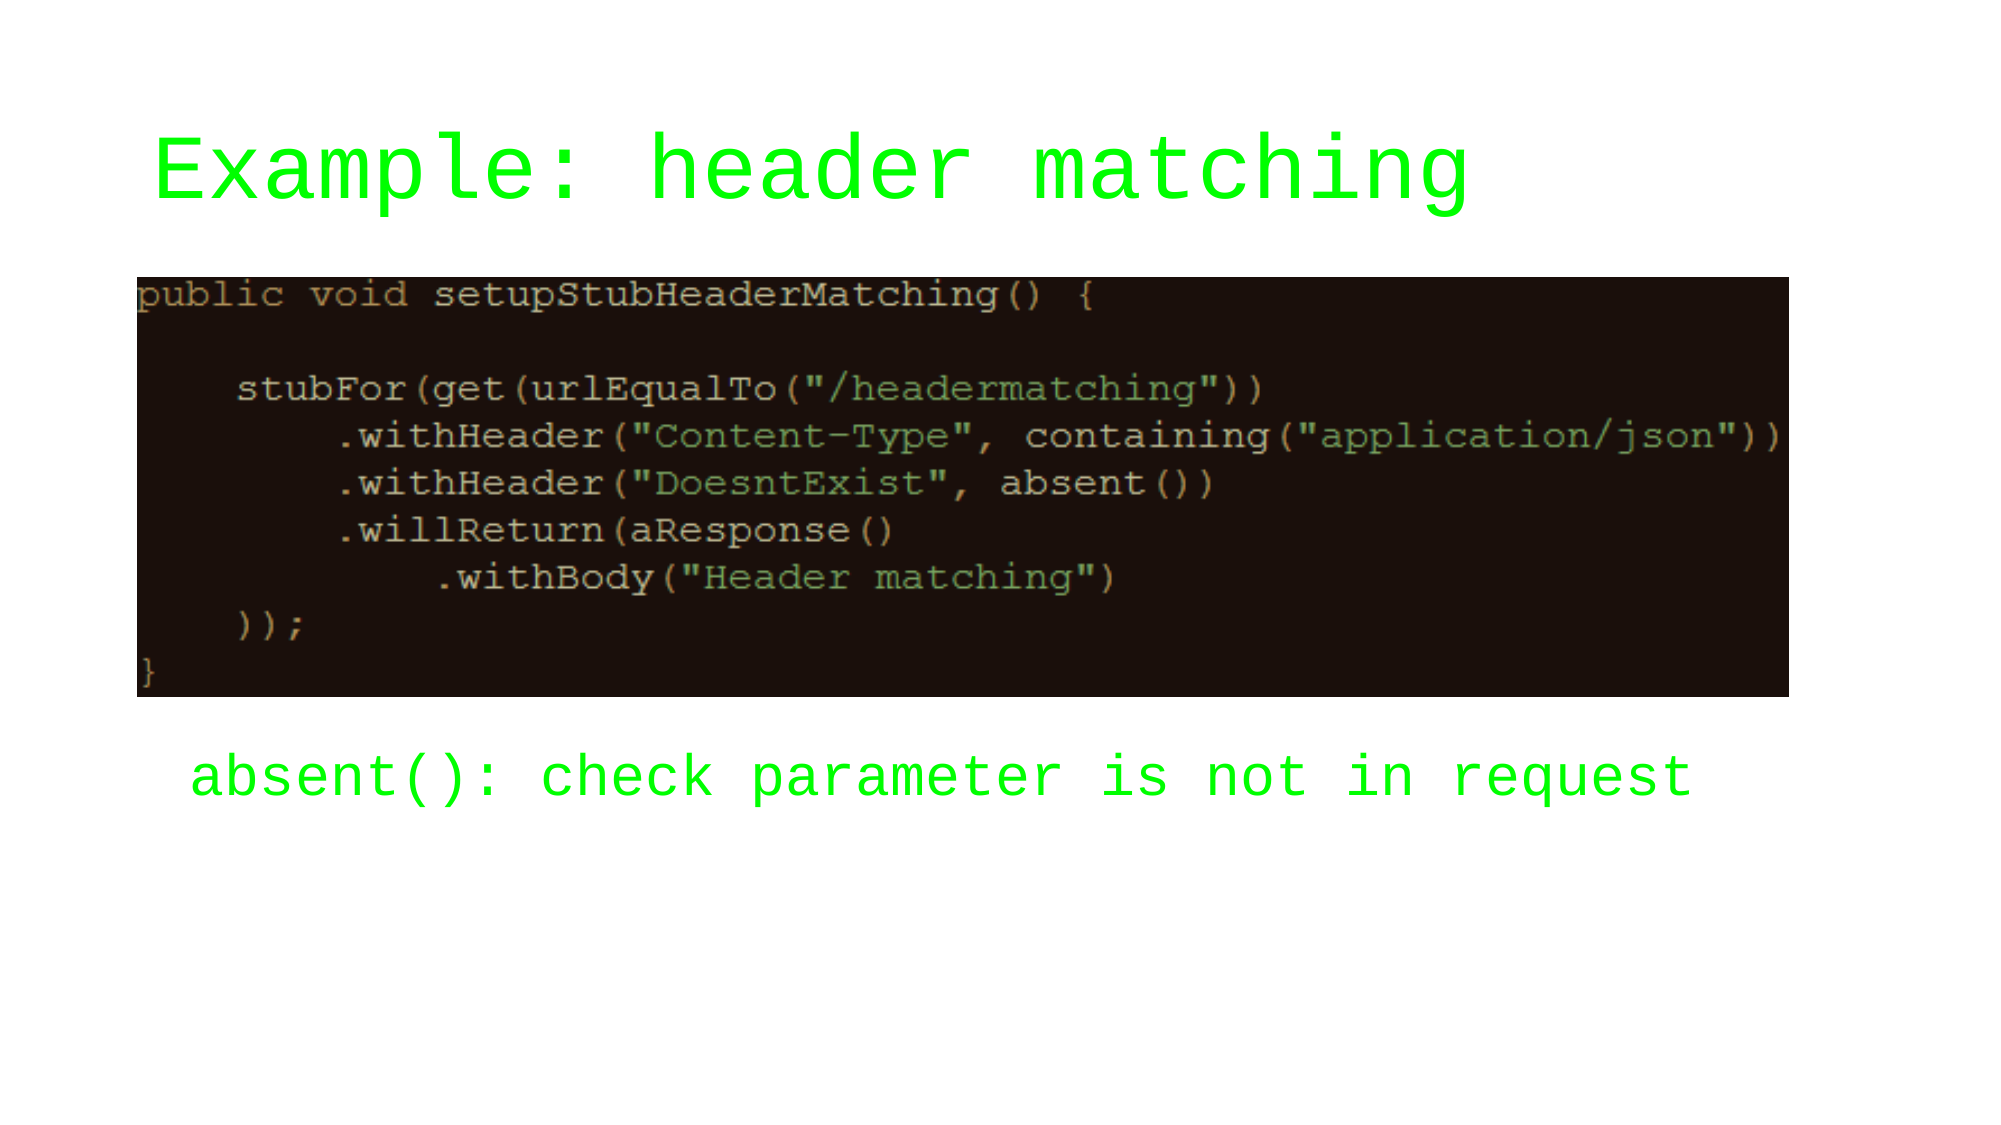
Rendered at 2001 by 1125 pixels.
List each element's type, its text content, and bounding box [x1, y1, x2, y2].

title Example: header matching [137, 59, 1863, 278]
list absent(): check parameter is not in request [137, 299, 1966, 1014]
picture [137, 277, 1789, 697]
